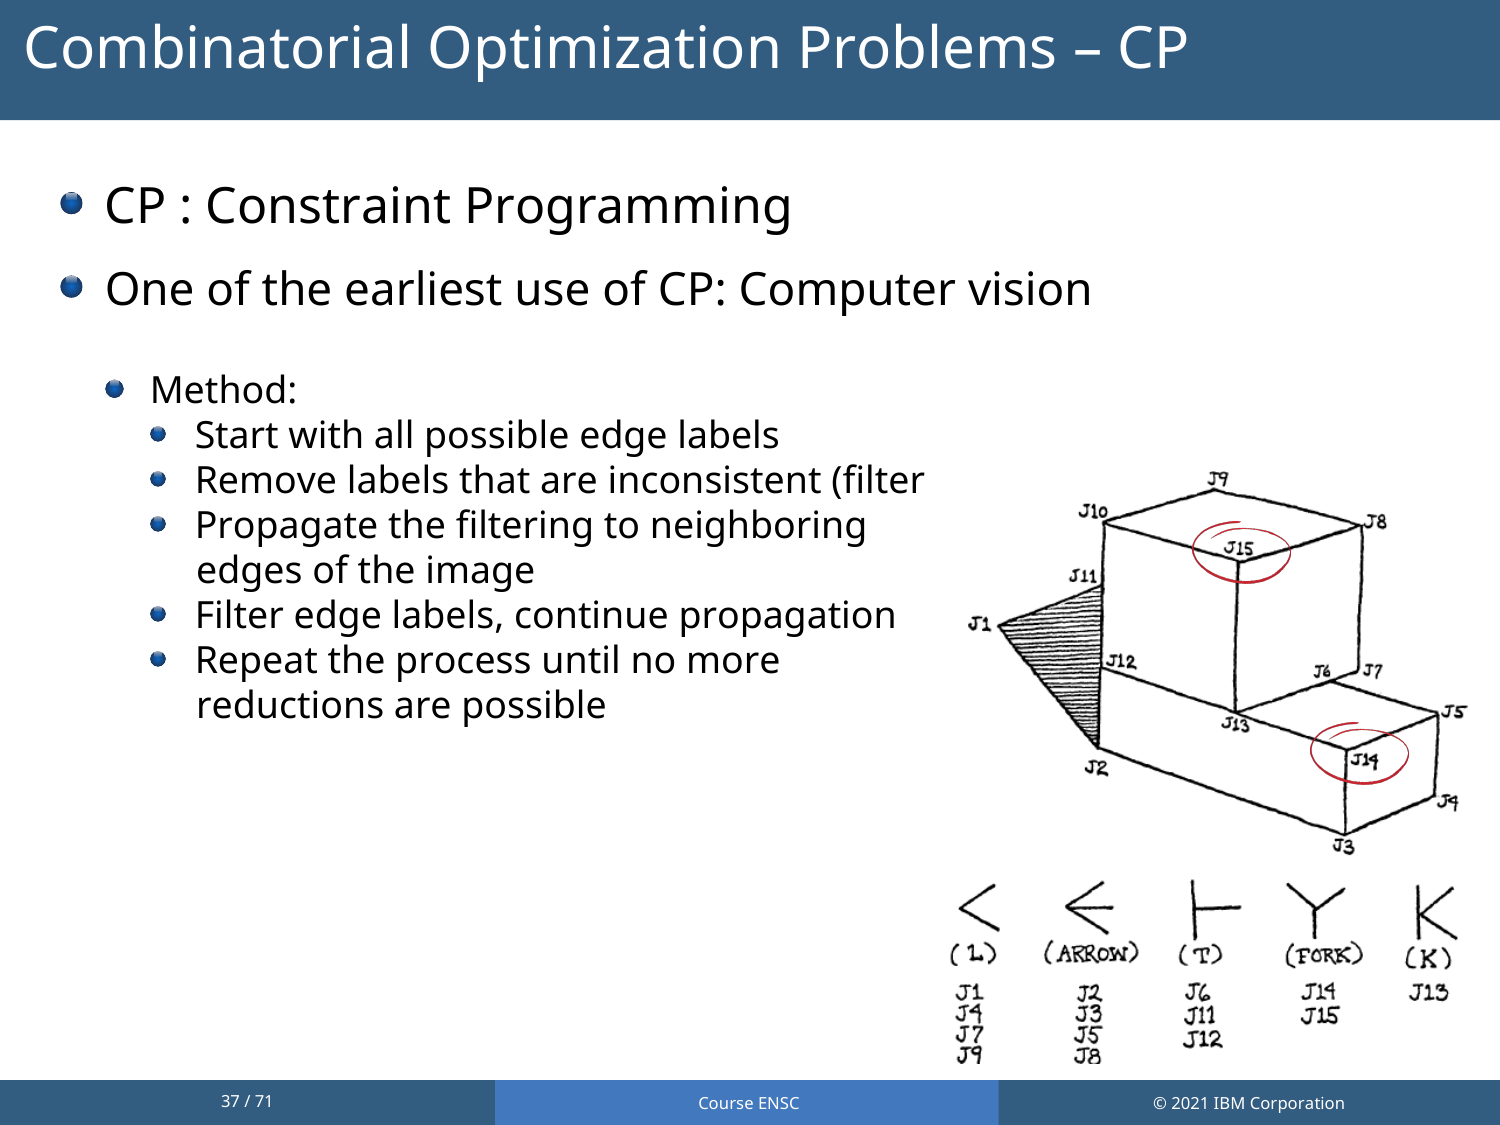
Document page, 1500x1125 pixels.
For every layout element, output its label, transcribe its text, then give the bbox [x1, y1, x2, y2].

picture [925, 456, 1475, 1065]
list CP : Constraint Programming One of the earliest use of CP: Computer vision Method: Start with all possible edge labels Remove labels that are inconsistent (filter) Propagate the filtering to neighboring edges of the image Filter edge labels, continue propagation Repeat the process until no more reductions are possible [45, 165, 1441, 1036]
title Combinatorial Optimization Problems – CP [0, 0, 1500, 121]
